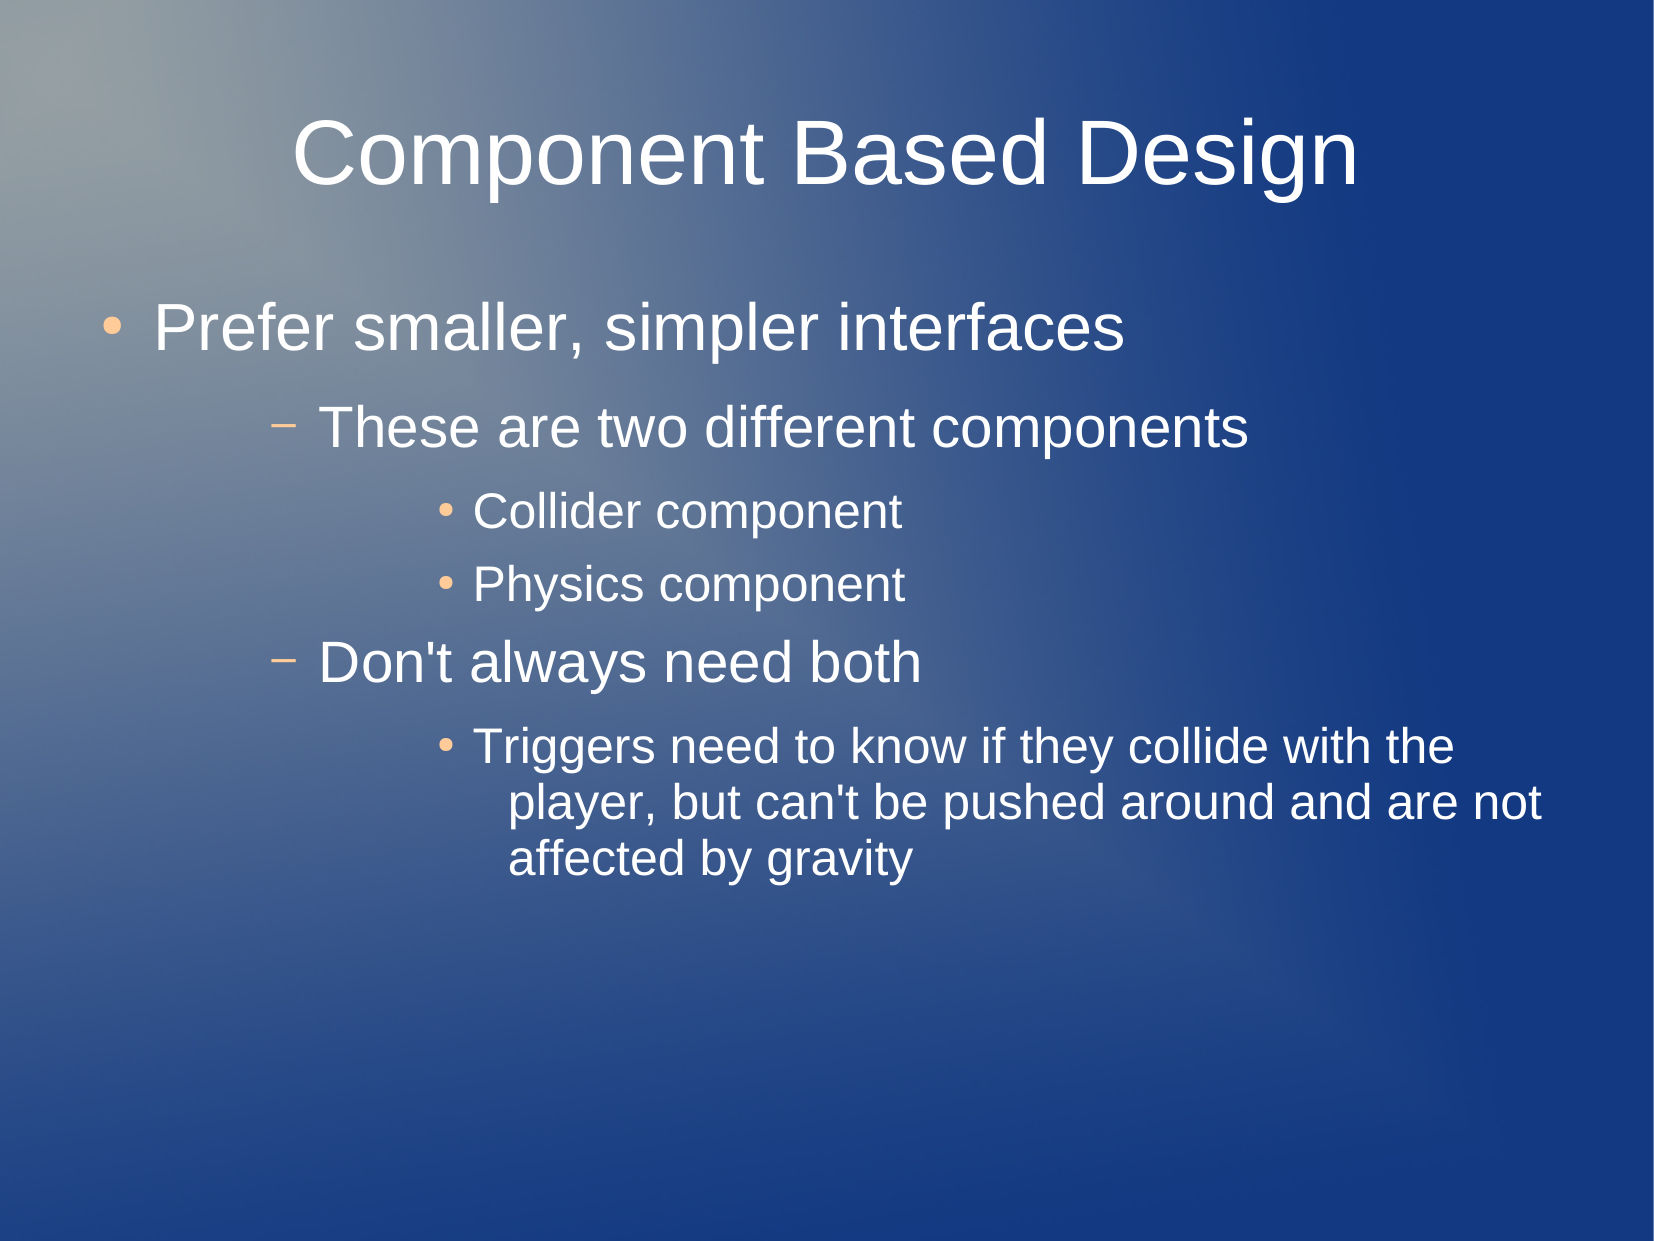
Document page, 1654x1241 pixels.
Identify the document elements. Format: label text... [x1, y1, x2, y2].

list Prefer smaller, simpler interfaces These are two different components Collider component Physics component Don't always need both Triggers need to know if they collide with the player, but can't be pushed around and are not affected by gravity [82, 290, 1571, 1109]
title Component Based Design [82, 49, 1571, 257]
picture [0, 0, 1654, 1241]
